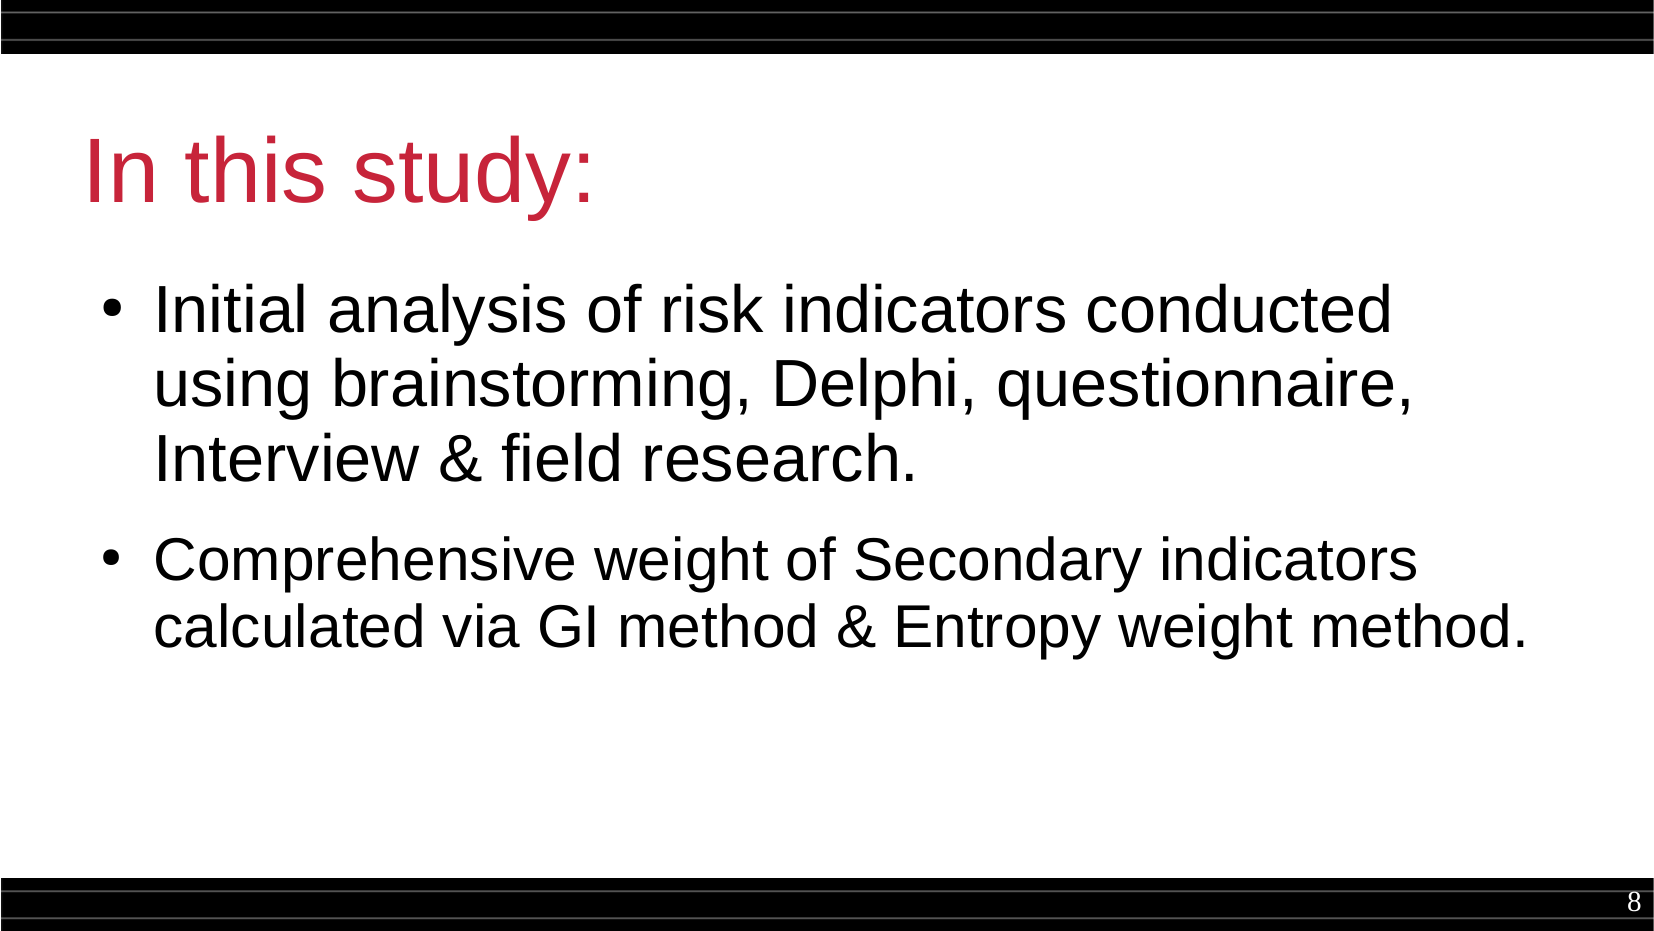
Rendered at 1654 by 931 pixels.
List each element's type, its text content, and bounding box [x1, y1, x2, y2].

list Initial analysis of risk indicators conducted using brainstorming, Delphi, questionnaire, Interview & field research. Comprehensive weight of Secondary indicators calculated via GI method & Entropy weight method. [82, 271, 1571, 758]
title In this study: [82, 92, 1571, 249]
picture [1, 878, 1654, 931]
picture [1, 0, 1654, 54]
